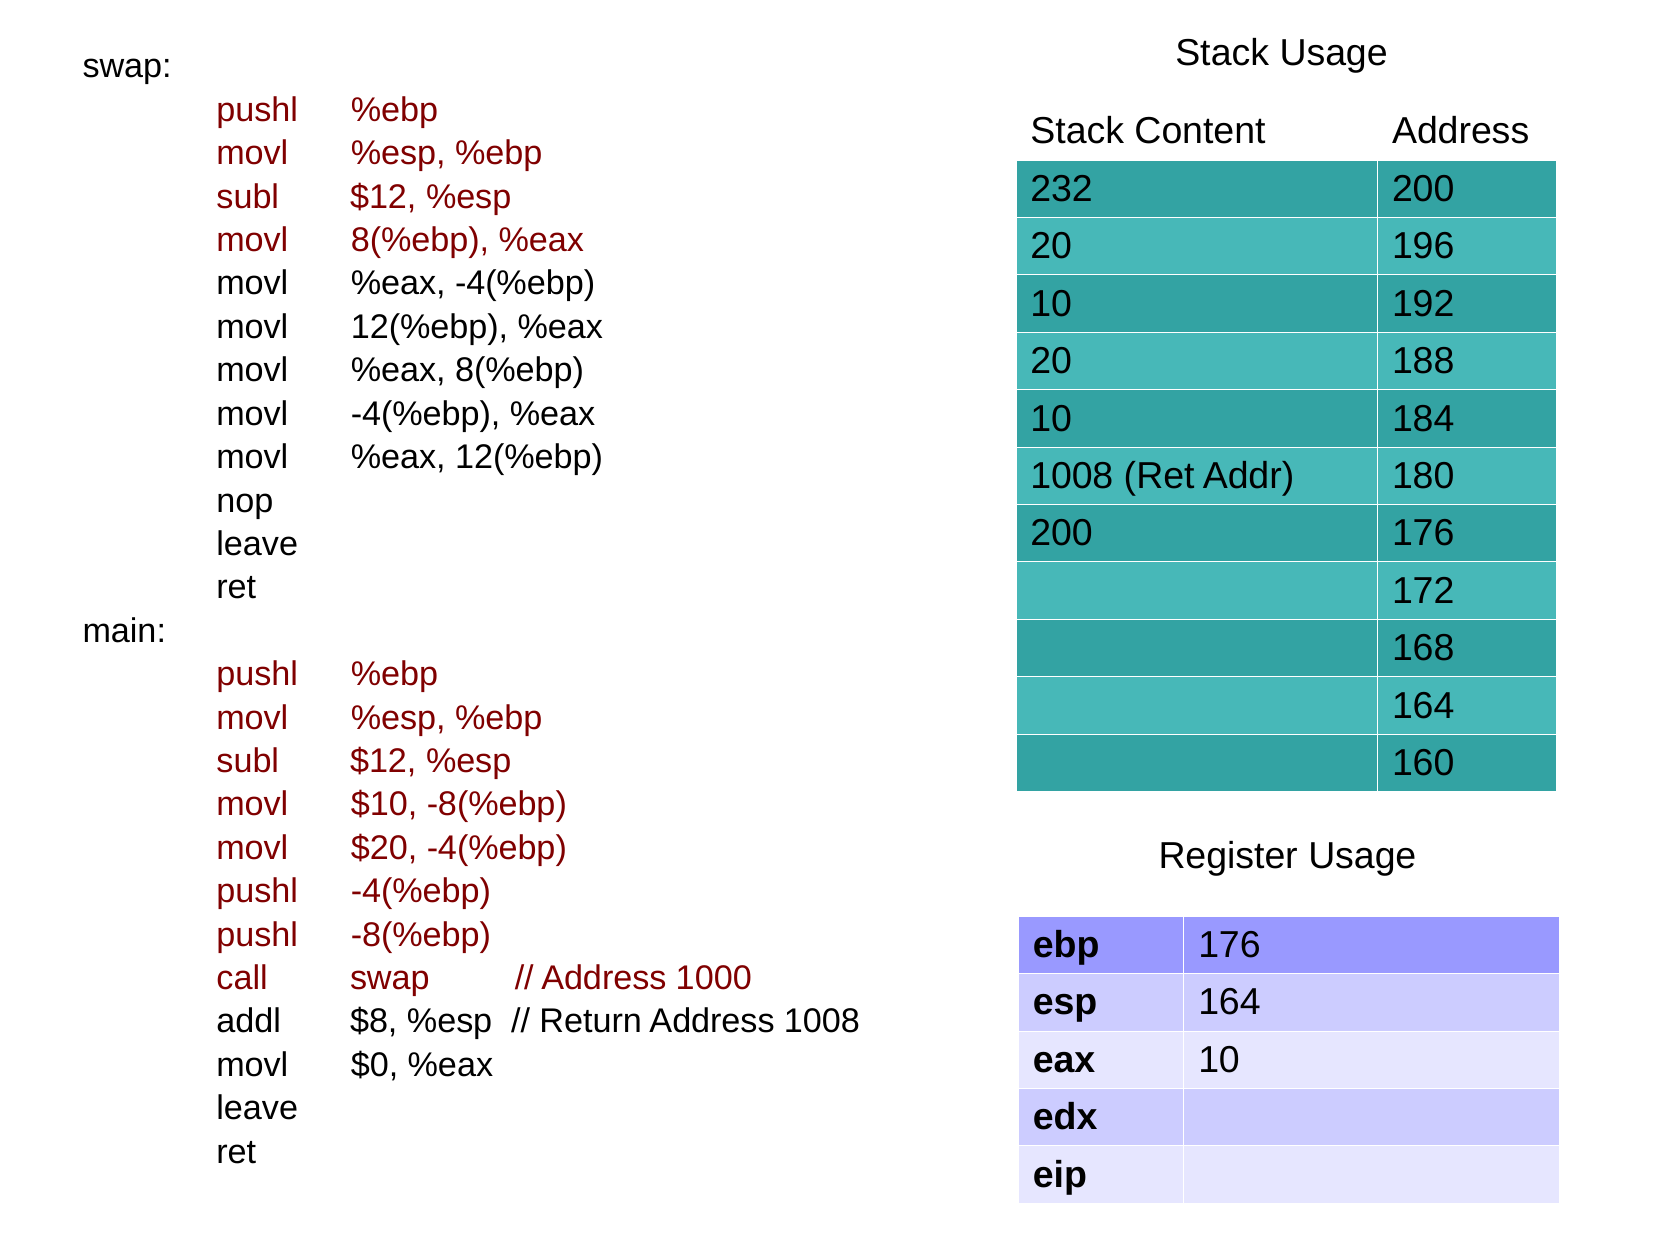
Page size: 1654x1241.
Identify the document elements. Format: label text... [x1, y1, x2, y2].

table_cell [1184, 1089, 1559, 1145]
table_cell [1017, 562, 1377, 619]
table_cell 20 [1017, 333, 1377, 389]
table_cell 176 [1378, 505, 1556, 561]
table_cell esp [1019, 974, 1183, 1031]
table_cell 10 [1017, 390, 1377, 447]
table_cell 10 [1184, 1032, 1559, 1088]
table_cell 10 [1017, 275, 1377, 332]
table_cell [1017, 620, 1377, 676]
table_header Address [1378, 103, 1556, 160]
table_cell 200 [1378, 161, 1556, 217]
table_cell 196 [1378, 218, 1556, 274]
table_cell 200 [1017, 505, 1377, 561]
table_cell edx [1019, 1089, 1183, 1145]
table_cell 164 [1184, 974, 1559, 1031]
table_cell 20 [1017, 218, 1377, 274]
table_cell eip [1019, 1146, 1183, 1203]
text_box Stack Usage [1009, 23, 1554, 81]
list swap: pushl %ebp movl %esp, %ebp subl $12, %esp movl 8(%ebp), %eax movl %eax, -4(%ebp) movl 12(%ebp), %eax movl %eax, 8(%ebp) movl -4(%ebp), %eax movl %eax, 12(%ebp) nop leave ret main: pushl %ebp movl %esp, %ebp subl $12, %esp movl $10, -8(%ebp) movl $20, -4(%ebp) pushl -4(%ebp) pushl -8(%ebp) call swap // Address 1000 addl $8, %esp // Return Address 1008 movl $0, %eax leave ret [82, 47, 969, 1182]
table_header ebp [1019, 917, 1183, 973]
table_cell 160 [1378, 735, 1556, 791]
table_cell 192 [1378, 275, 1556, 332]
text_box Register Usage [1015, 826, 1560, 884]
table_cell 172 [1378, 562, 1556, 619]
table_cell eax [1019, 1032, 1183, 1088]
table_cell [1017, 735, 1377, 791]
table_cell [1017, 677, 1377, 734]
table_cell 1008 (Ret Addr) [1017, 448, 1377, 504]
table_cell 184 [1378, 390, 1556, 447]
table_cell [1184, 1146, 1559, 1203]
table_cell 188 [1378, 333, 1556, 389]
table_cell 232 [1017, 161, 1377, 217]
table_cell 164 [1378, 677, 1556, 734]
table_cell 180 [1378, 448, 1556, 504]
table_header Stack Content [1017, 103, 1377, 160]
table_header 176 [1184, 917, 1559, 973]
table_cell 168 [1378, 620, 1556, 676]
